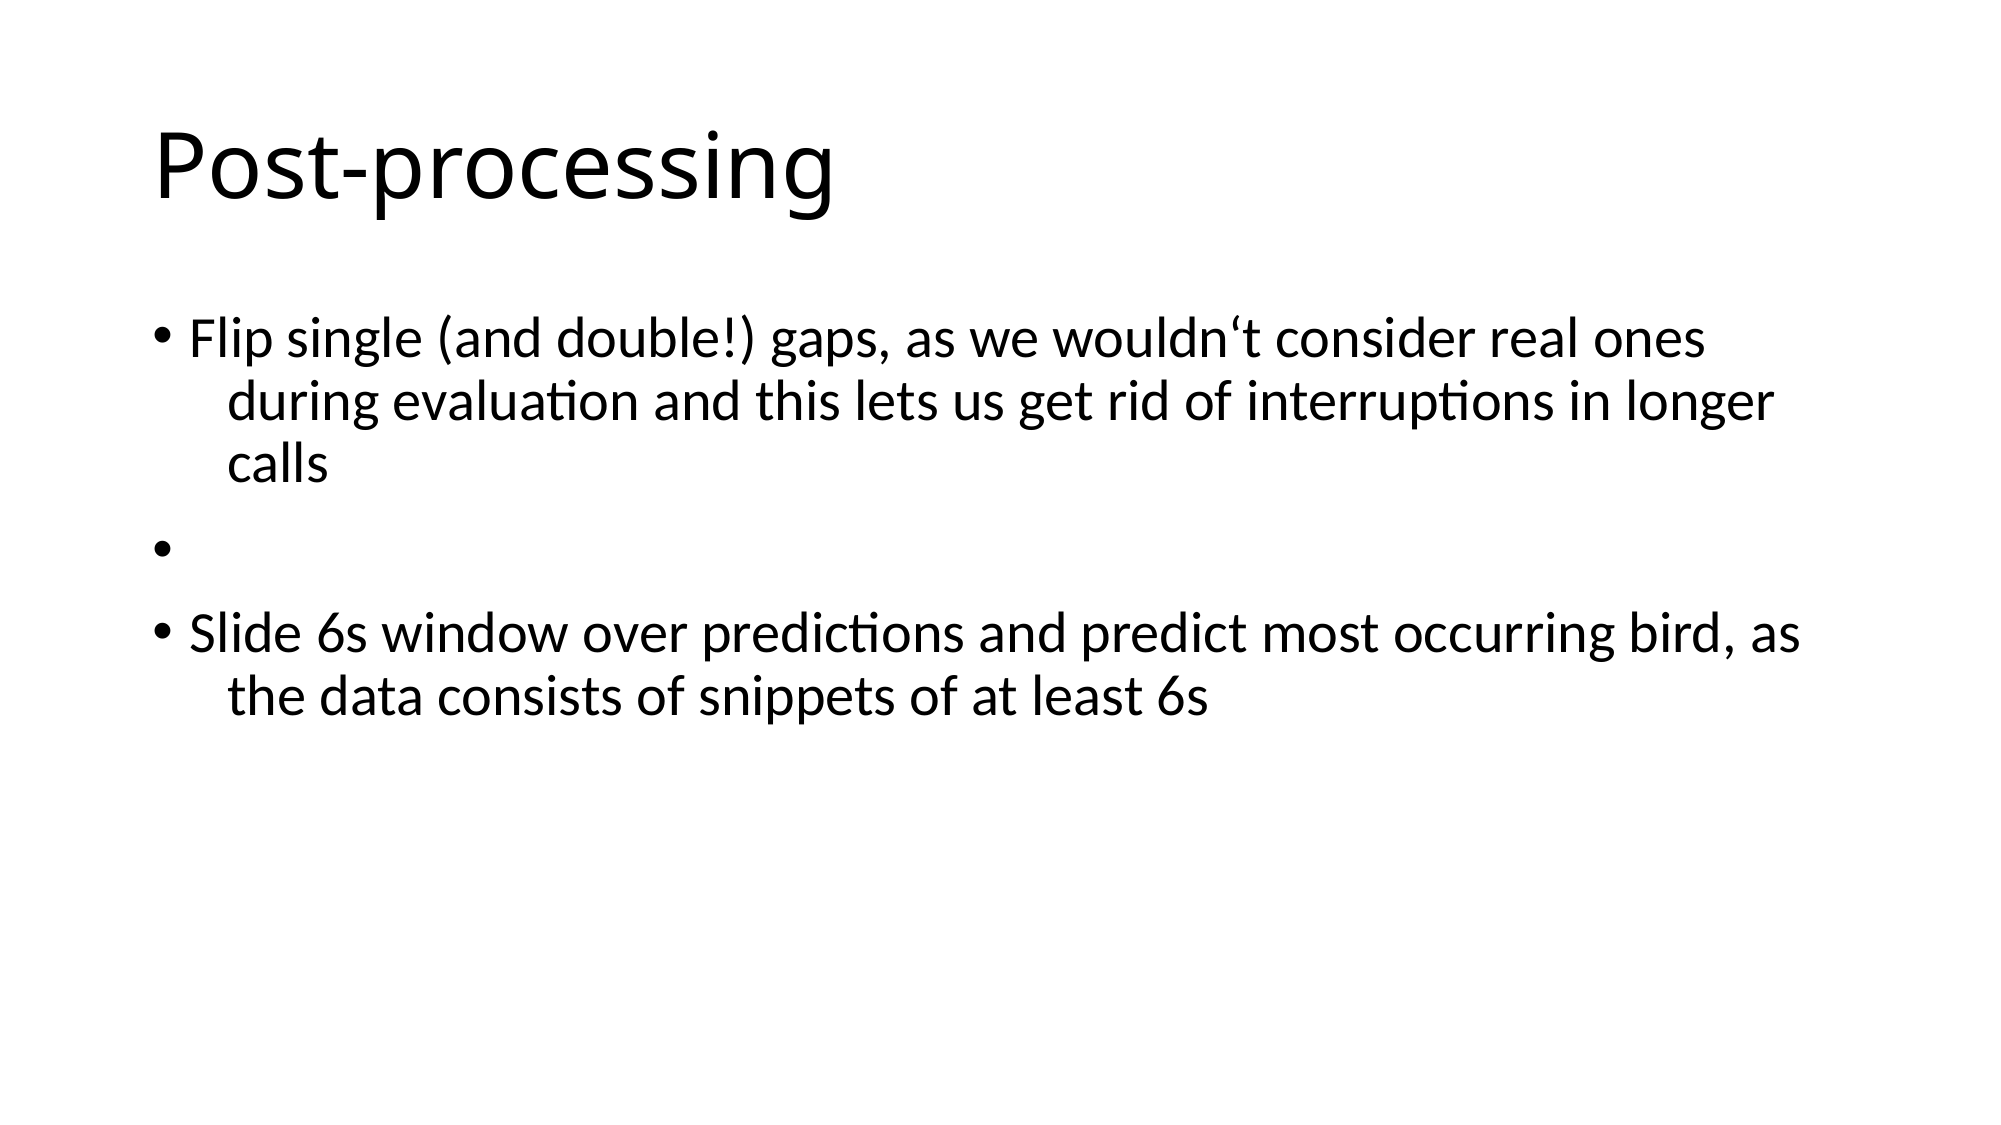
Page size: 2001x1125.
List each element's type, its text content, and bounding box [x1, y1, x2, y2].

list Flip single (and double!) gaps, as we wouldn‘t consider real ones during evaluation and this lets us get rid of interruptions in longer calls Slide 6s window over predictions and predict most occurring bird, as the data consists of snippets of at least 6s [137, 299, 1863, 1014]
title Post-processing [137, 59, 1863, 278]
